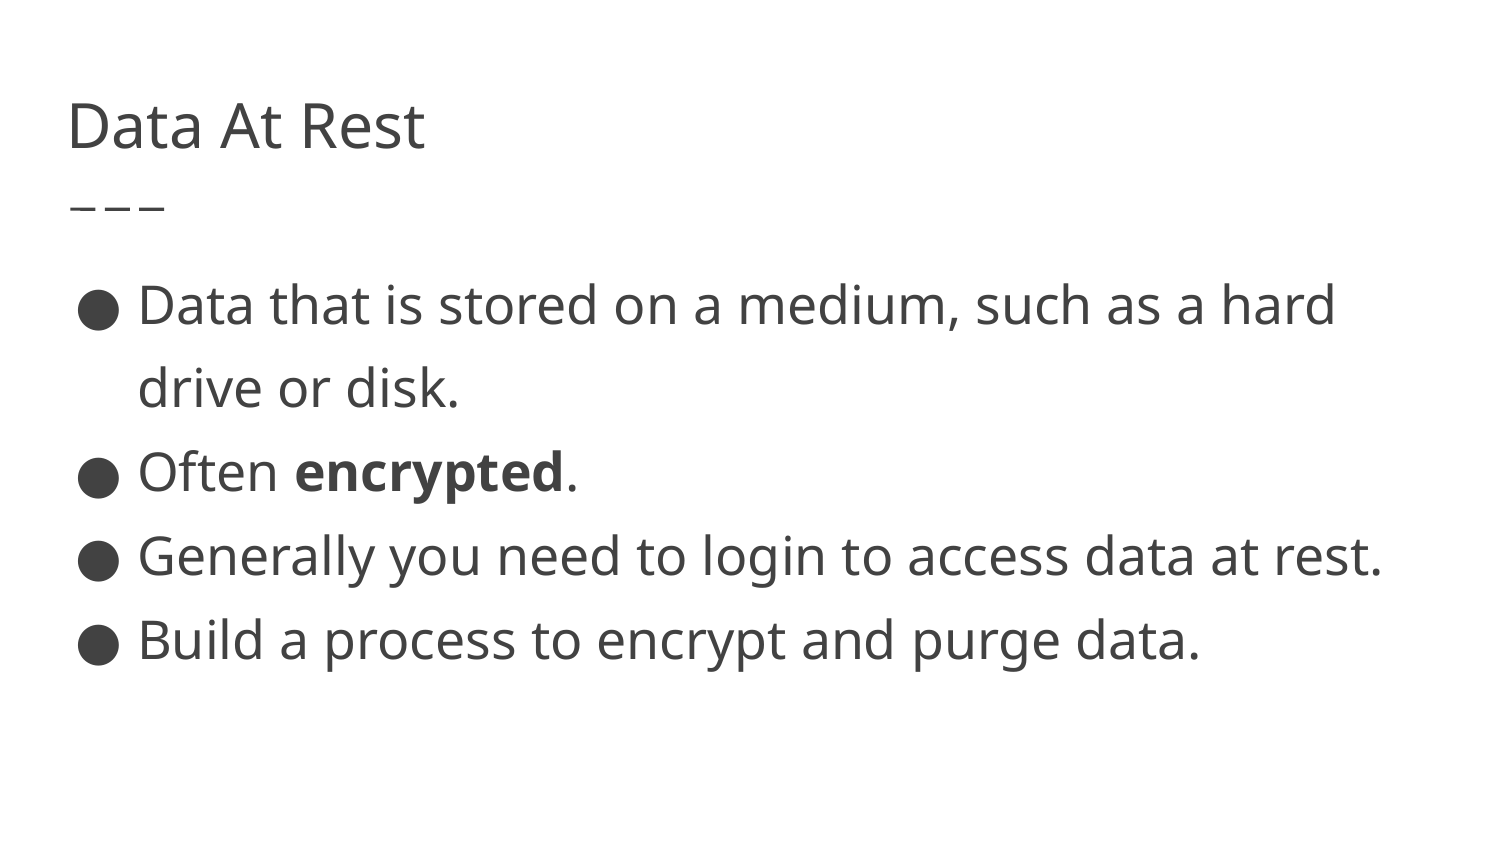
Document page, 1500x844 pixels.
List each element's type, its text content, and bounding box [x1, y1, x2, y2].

title Data At Rest [51, 61, 1449, 182]
list Data that is stored on a medium, such as a hard drive or disk. Often encrypted. Generally you need to login to access data at rest. Build a process to encrypt and purge data. [51, 240, 1449, 750]
